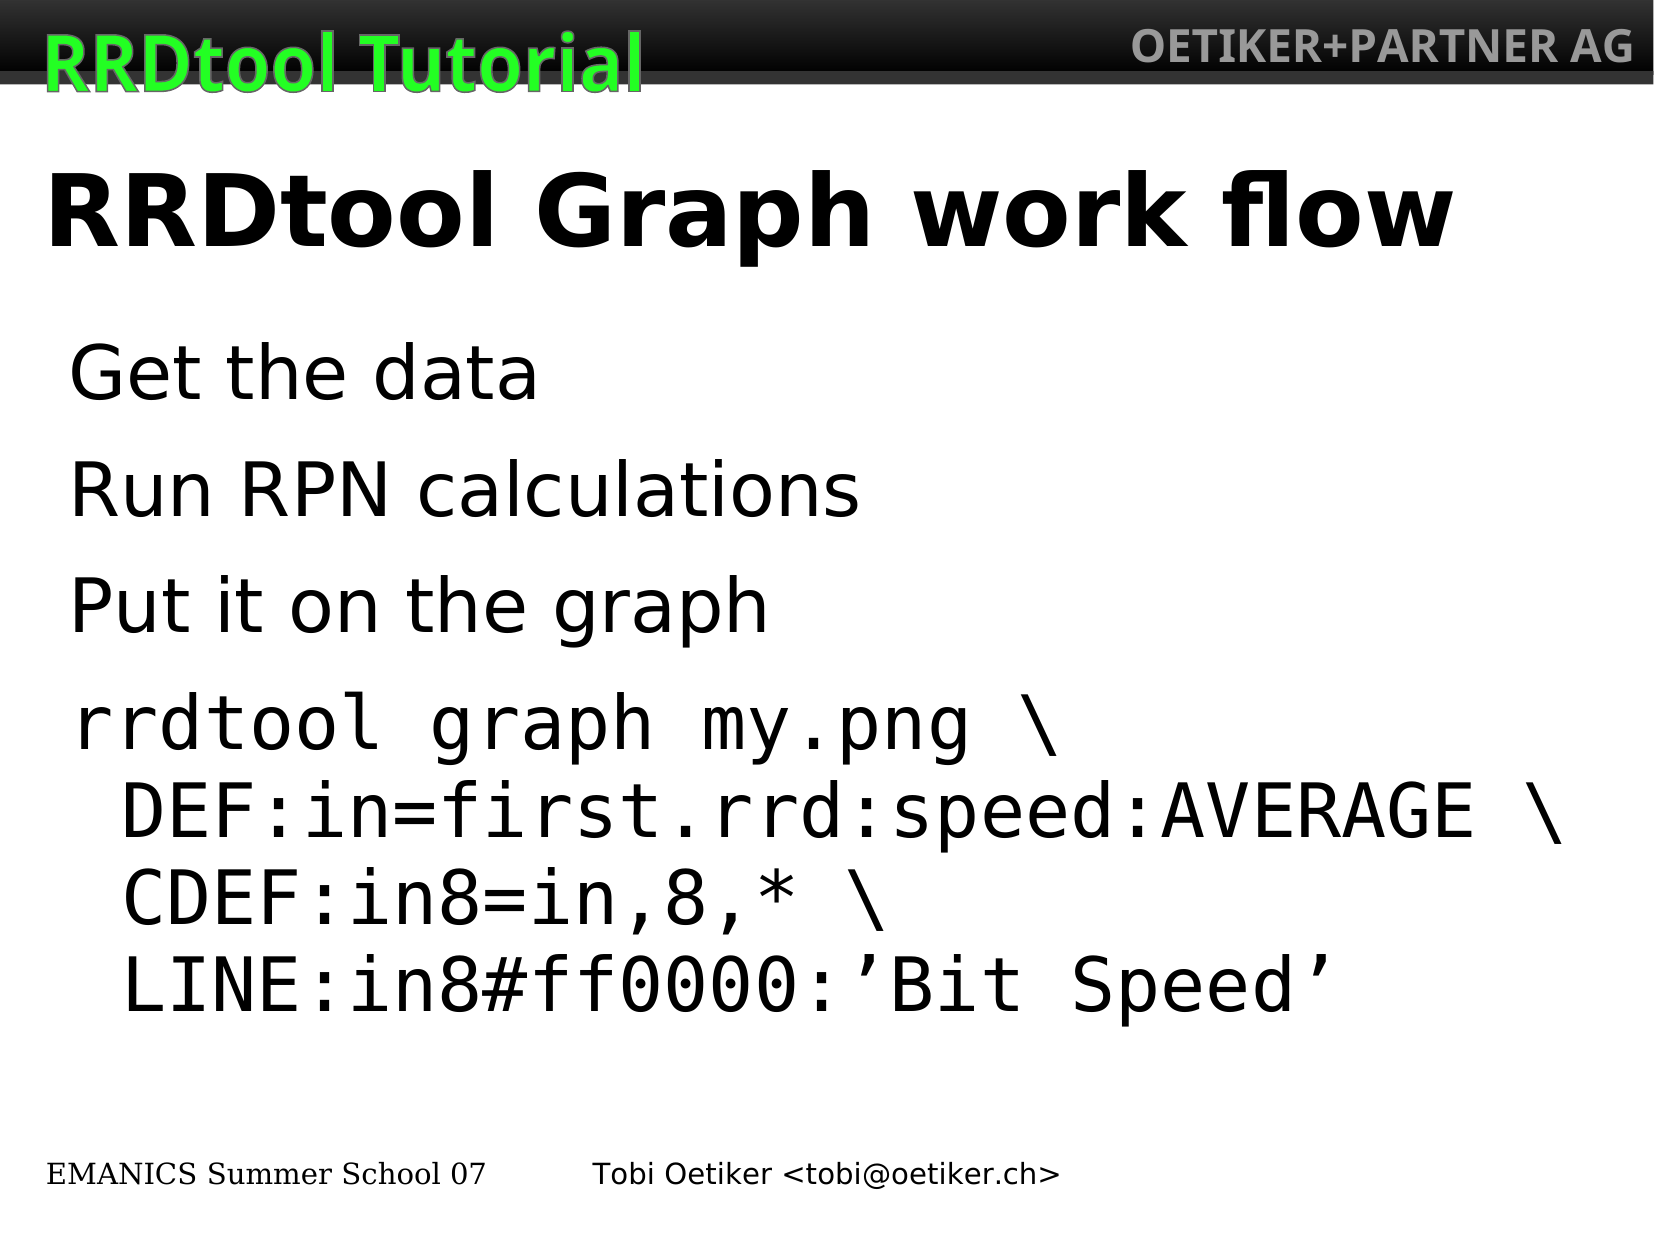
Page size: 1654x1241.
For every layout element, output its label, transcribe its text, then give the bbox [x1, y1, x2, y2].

title RRDtool Graph work flow [43, 137, 1582, 287]
list Get the data Run RPN calculations Put it on the graph rrdtool graph my.png \ DEF:in=first.rrd:speed:AVERAGE \ CDEF:in8=in,8,* \ LINE:in8#ff0000:’Bit Speed’ [50, 329, 1571, 1084]
